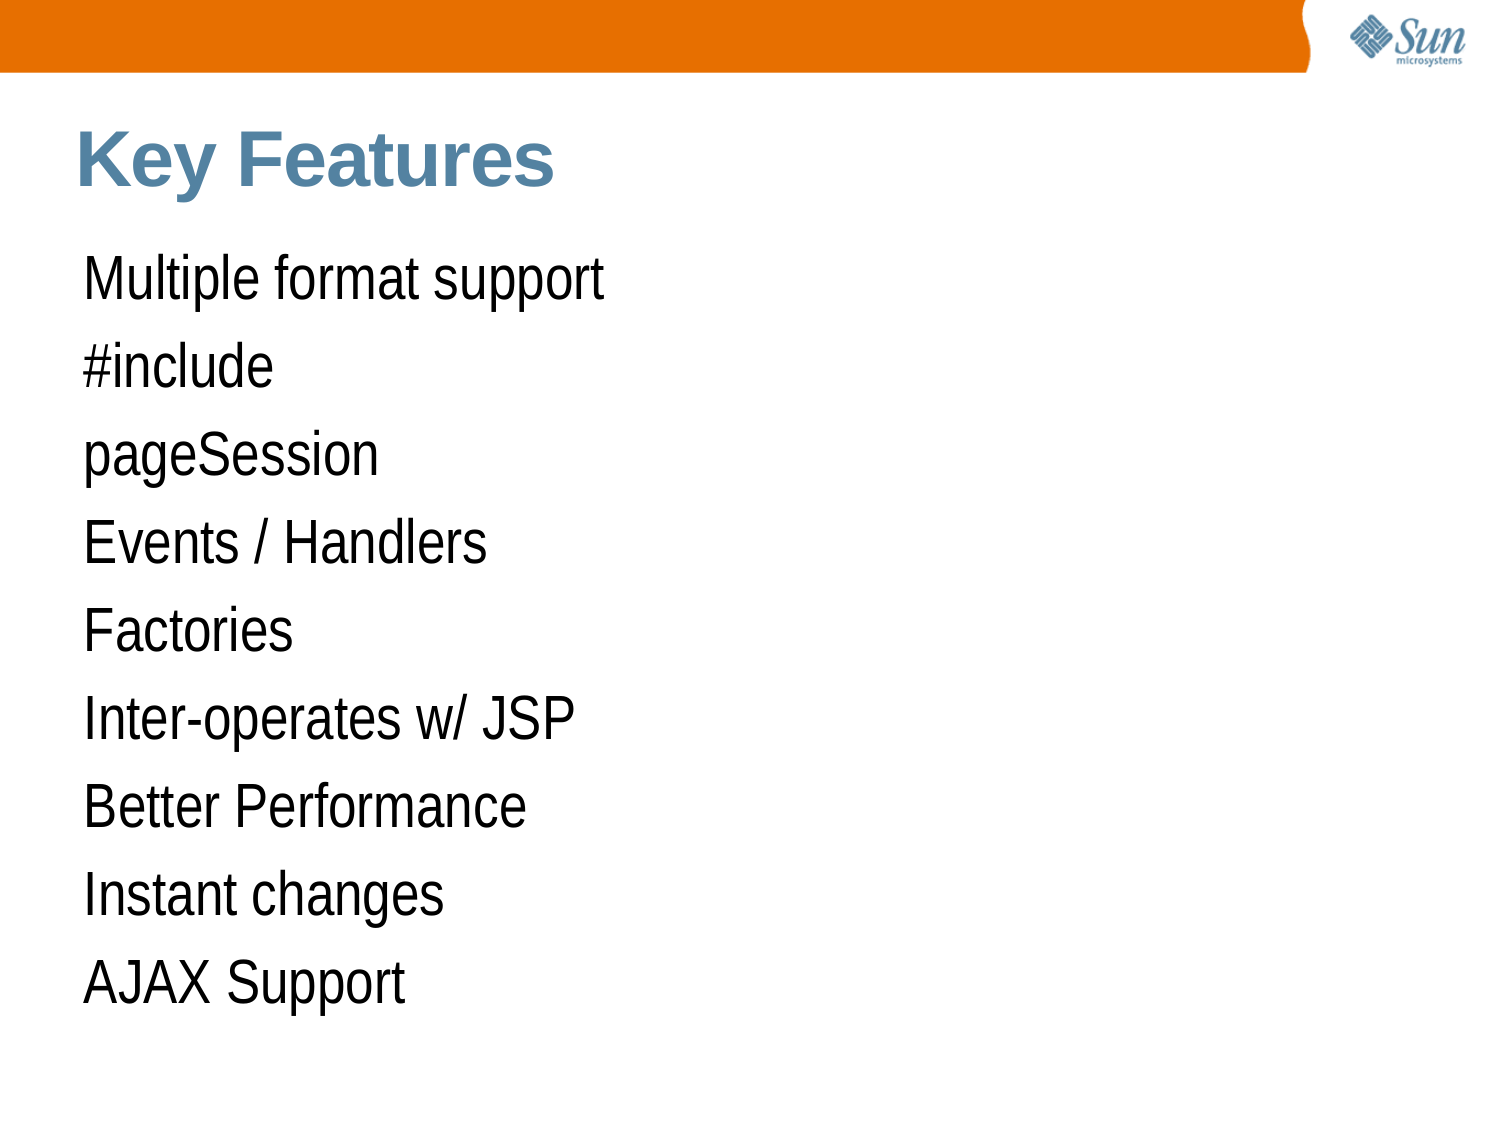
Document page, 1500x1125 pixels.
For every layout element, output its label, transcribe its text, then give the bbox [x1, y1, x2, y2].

title Key Features [75, 122, 1438, 228]
list Multiple format support #include pageSession Events / Handlers Factories Inter-operates w/ JSP Better Performance Instant changes AJAX Support [64, 251, 1402, 1021]
picture [0, 0, 1500, 75]
